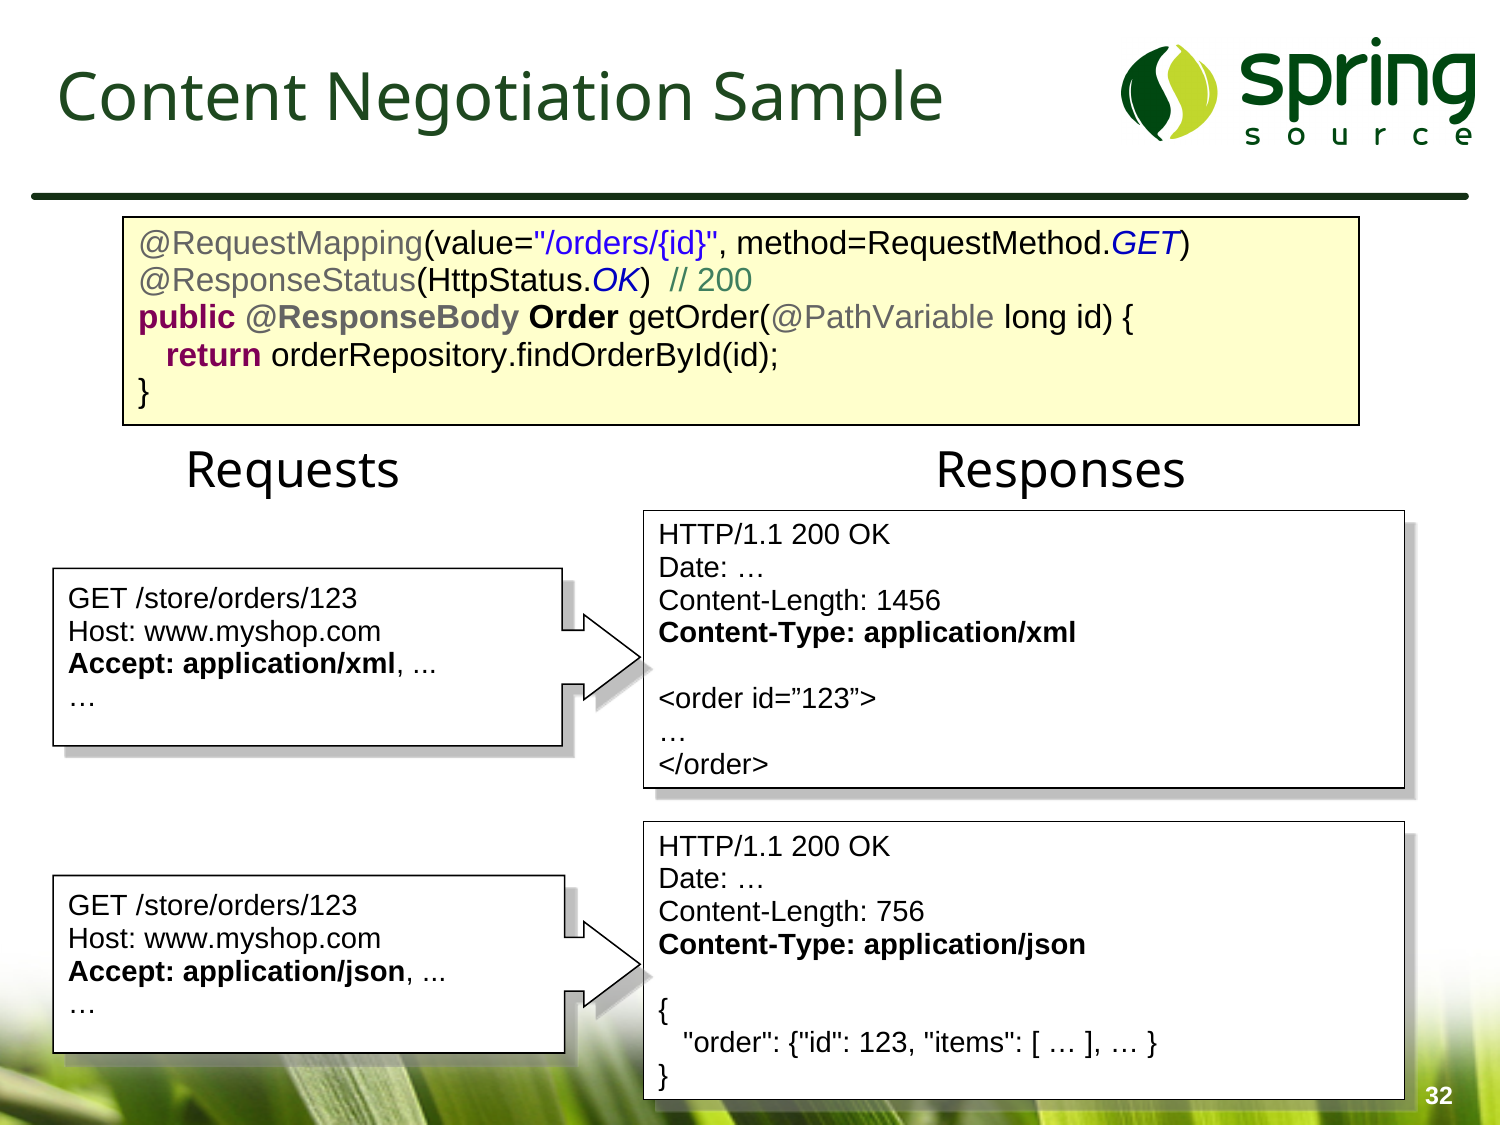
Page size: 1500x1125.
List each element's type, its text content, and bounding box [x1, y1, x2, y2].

title Content Negotiation Sample [56, 14, 1089, 175]
text_box HTTP/1.1 200 OK Date: … Content-Length: 1456 Content-Type: application/xml <order id=”123”> … </order> [643, 510, 1405, 789]
text_box GET /store/orders/123 Host: www.myshop.com Accept: application/json, ... … [53, 875, 641, 1054]
picture [1121, 37, 1475, 145]
picture [0, 944, 1500, 1125]
text_box @RequestMapping(value="/orders/{id}", method=RequestMethod.GET) @ResponseStatus(HttpStatus.OK) // 200 public @ResponseBody Order getOrder(@PathVariable long id) { return orderRepository.findOrderById(id); } [123, 217, 1359, 425]
text_box HTTP/1.1 200 OK Date: … Content-Length: 756 Content-Type: application/json { "order": {"id": 123, "items": [ … ], … } } [643, 821, 1405, 1100]
text_box GET /store/orders/123 Host: www.myshop.com Accept: application/xml, ... … [53, 568, 641, 746]
text_box Requests Responses [170, 426, 1306, 502]
